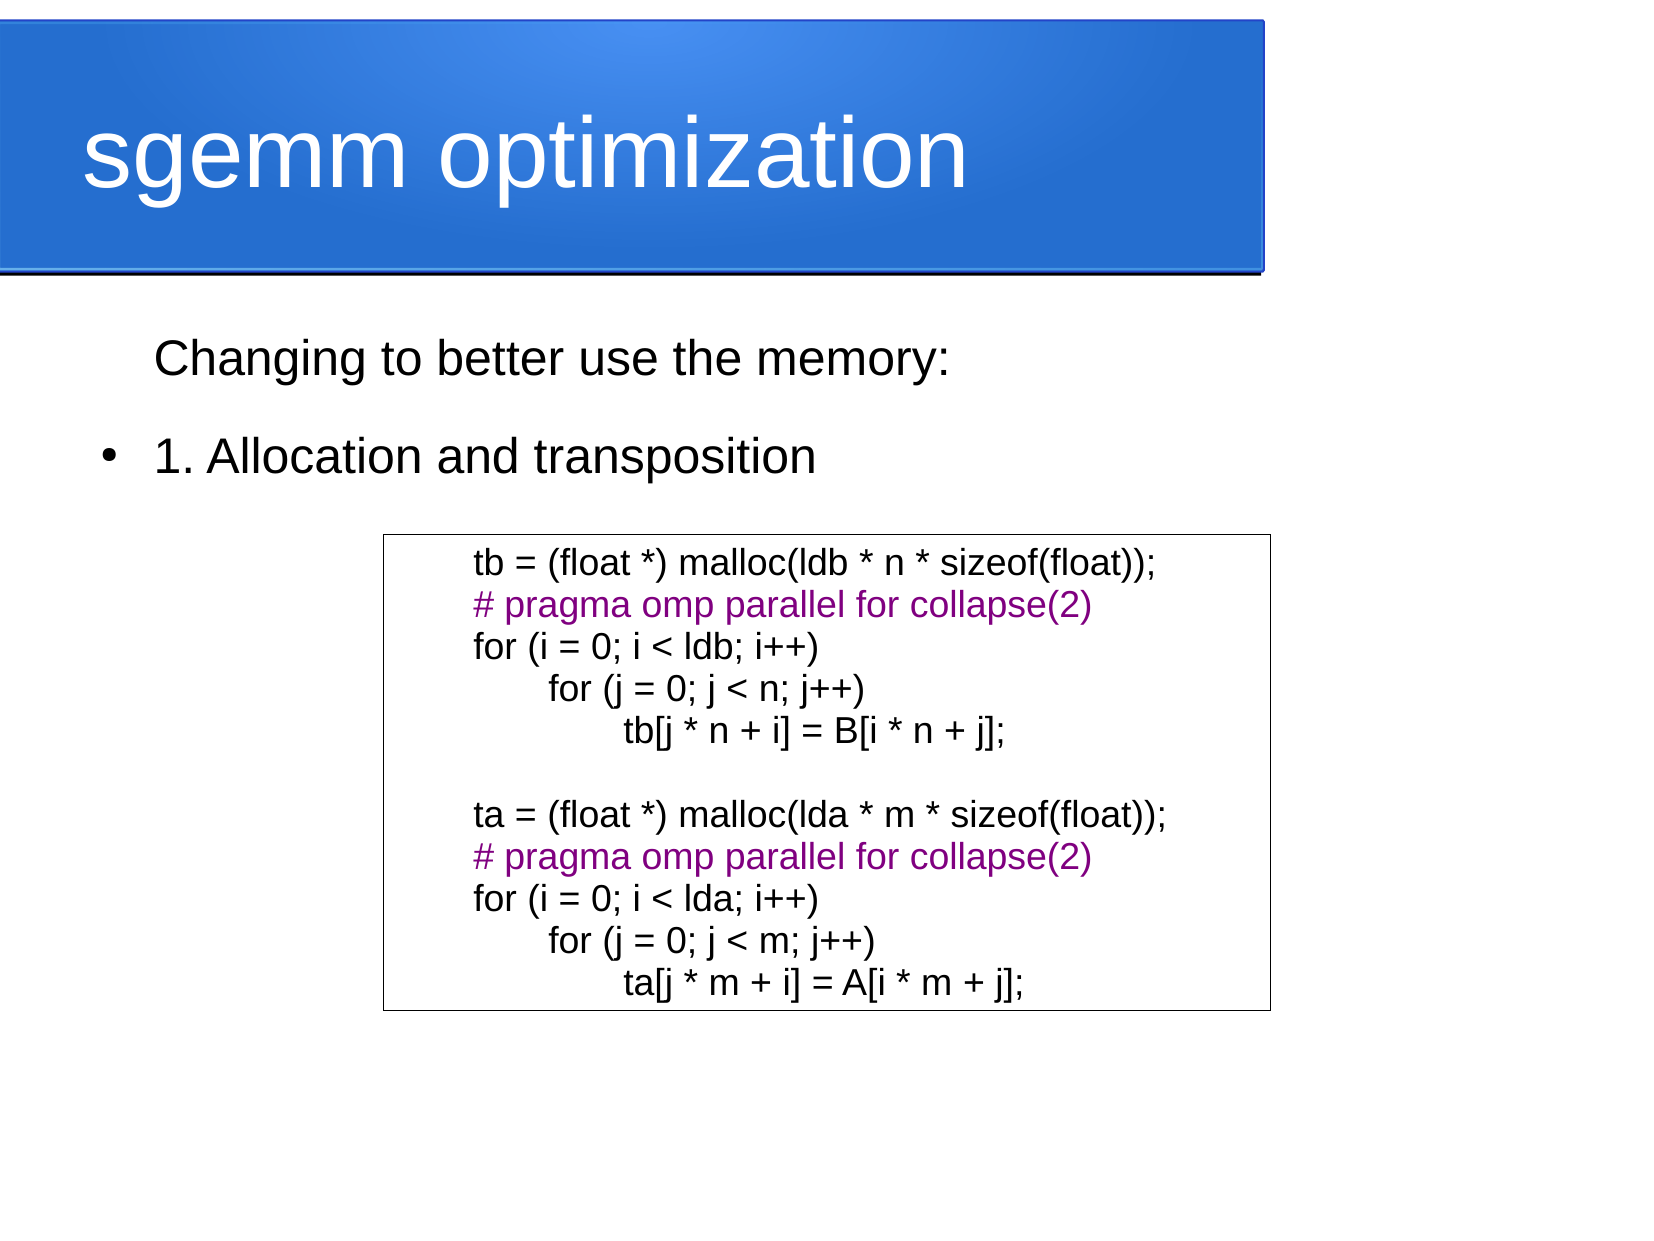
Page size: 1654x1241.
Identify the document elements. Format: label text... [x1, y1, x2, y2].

title sgemm optimization [82, 49, 1250, 257]
text_box tb = (float *) malloc(ldb * n * sizeof(float)); # pragma omp parallel for collapse(2) for (i = 0; i < ldb; i++) for (j = 0; j < n; j++) tb[j * n + i] = B[i * n + j]; ta = (float *) malloc(lda * m * sizeof(float)); # pragma omp parallel for collapse(2) for (i = 0; i < lda; i++) for (j = 0; j < m; j++) ta[j * m + i] = A[i * m + j]; [383, 534, 1271, 1011]
list Changing to better use the memory: 1. Allocation and transposition [82, 330, 1538, 1050]
